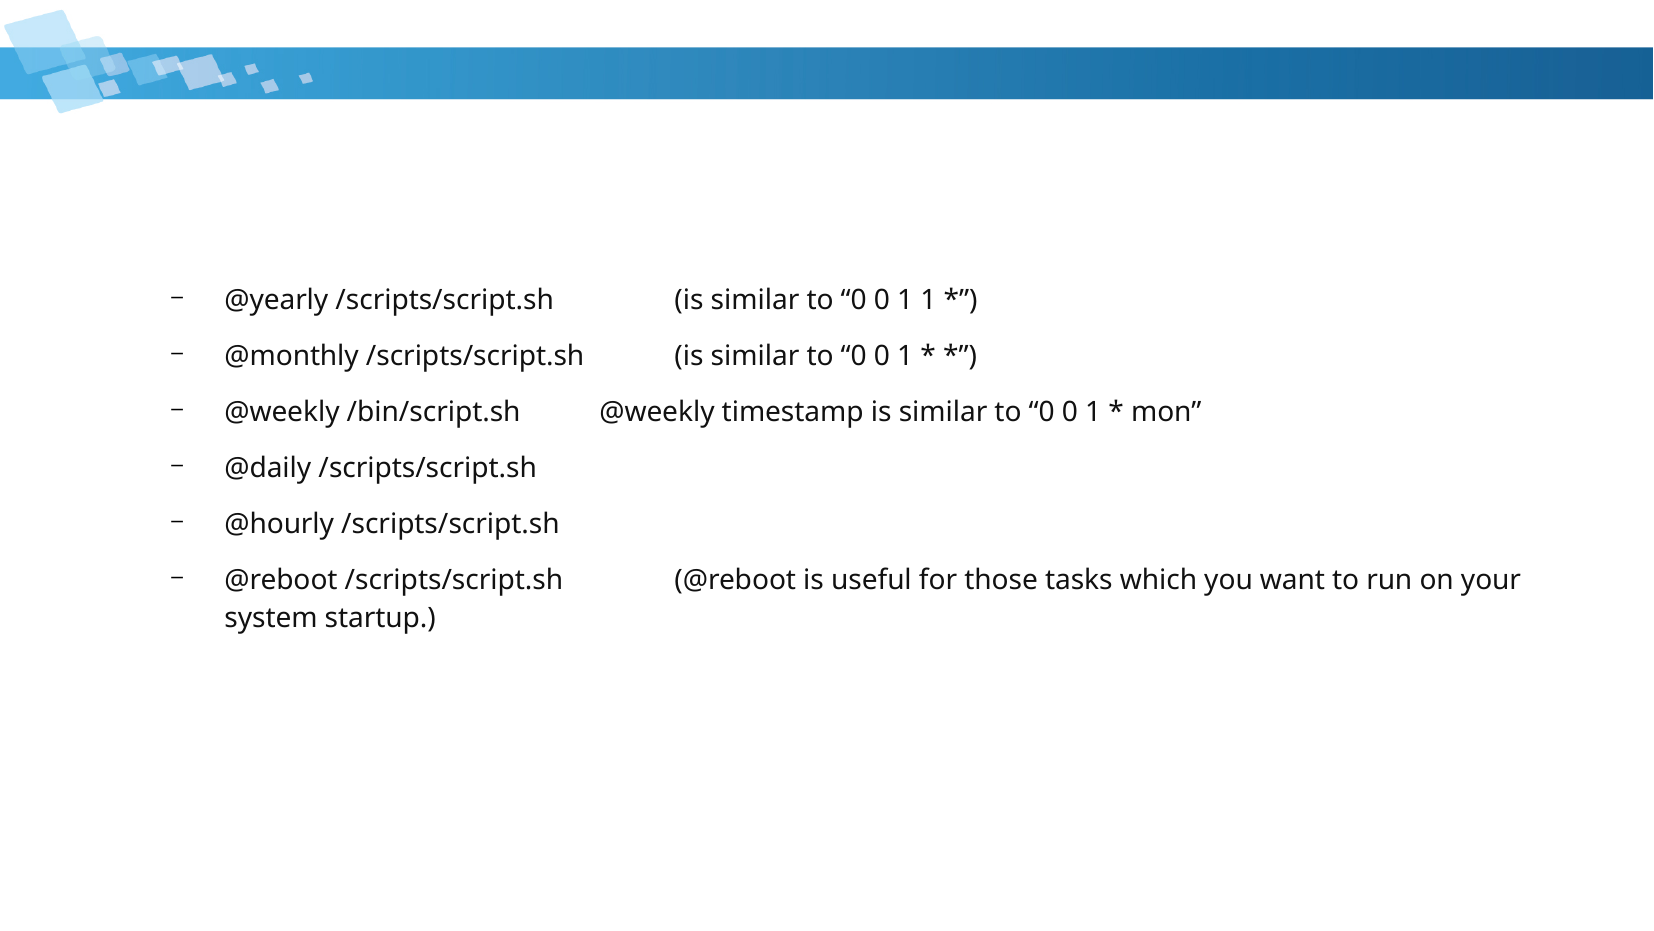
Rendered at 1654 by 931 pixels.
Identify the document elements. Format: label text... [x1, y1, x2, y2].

picture [0, 0, 1653, 929]
list @yearly /scripts/script.sh (is similar to “0 0 1 1 *”) @monthly /scripts/script.sh (is similar to “0 0 1 * *”) @weekly /bin/script.sh @weekly timestamp is similar to “0 0 1 * mon” @daily /scripts/script.sh @hourly /scripts/script.sh @reboot /scripts/script.sh (@reboot is useful for those tasks which you want to run on your system startup.) [82, 279, 1571, 820]
